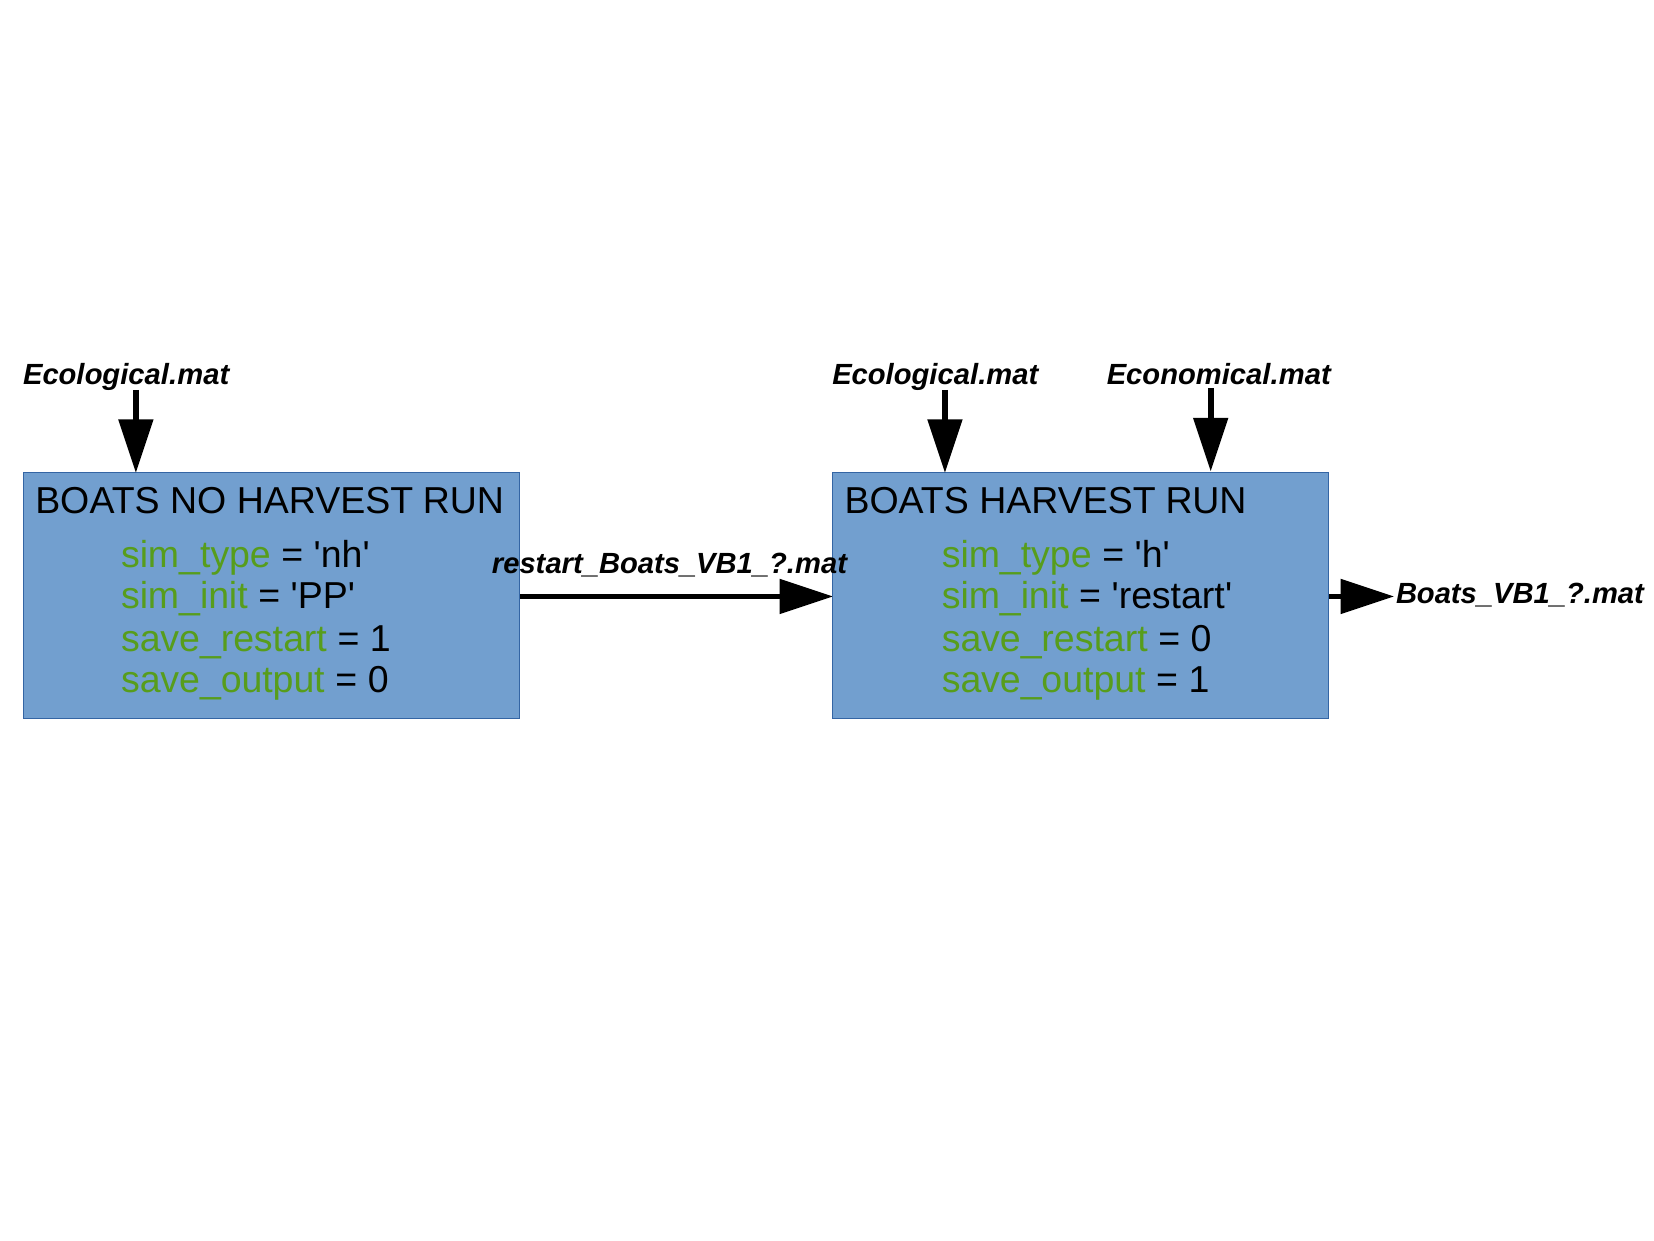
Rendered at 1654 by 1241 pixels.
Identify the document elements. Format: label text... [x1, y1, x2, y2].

text_box BOATS HARVEST RUN [829, 472, 1262, 530]
text_box BOATS NO HARVEST RUN [20, 472, 662, 530]
text_box [497, 530, 520, 539]
text_box Ecological.mat [731, 350, 1140, 408]
text_box [1317, 627, 1329, 719]
text_box Economical.mat [1140, 350, 1424, 408]
text_box restart_Boats_VB1_?.mat [465, 539, 875, 597]
text_box Boats_VB1_?.mat [1317, 569, 1654, 627]
text_box [23, 530, 106, 719]
text_box [1262, 472, 1329, 569]
text_box Ecological.mat [0, 350, 331, 408]
text_box sim_type = 'nh' sim_init = 'PP' save_restart = 1 save_output = 0 [106, 525, 497, 751]
text_box [832, 530, 927, 719]
text_box [497, 597, 520, 719]
text_box sim_type = 'h' sim_init = 'restart' save_restart = 0 save_output = 1 [927, 525, 1317, 751]
